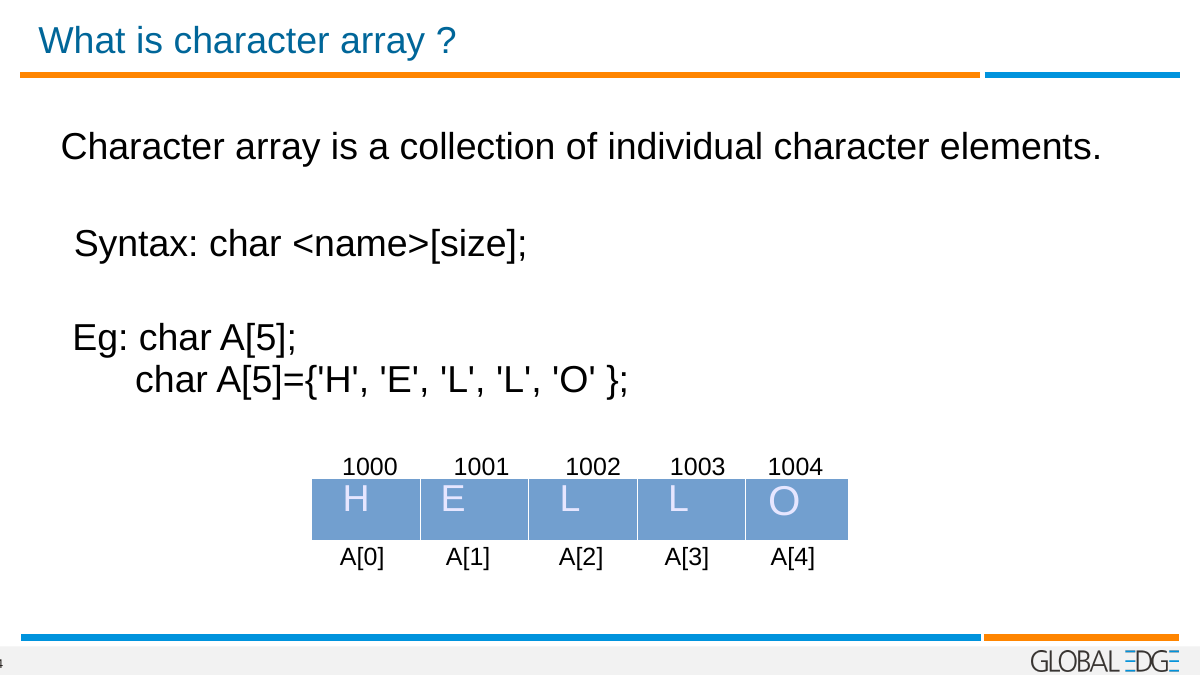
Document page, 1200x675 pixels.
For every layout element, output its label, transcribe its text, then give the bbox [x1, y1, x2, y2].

text_box A[0] A[1] A[2] A[3] A[4] [311, 535, 872, 579]
table_header E [421, 489, 528, 535]
text_box Eg: char A[5]; char A[5]={'H', 'E', 'L', 'L', 'O' }; [57, 309, 767, 409]
table_header O [774, 489, 794, 512]
table_header L [529, 489, 637, 535]
text_box 1000 1001 1002 1003 1004 [292, 445, 907, 489]
text_box What is character array ? [23, 11, 567, 69]
text_box Syntax: char <name>[size]; [59, 214, 709, 272]
table_header H [312, 489, 420, 535]
table_header H [349, 489, 363, 496]
table_header L [638, 489, 745, 535]
table_header O [746, 489, 848, 535]
picture [1031, 650, 1179, 672]
text_box Character array is a collection of individual character elements. [35, 118, 1170, 175]
